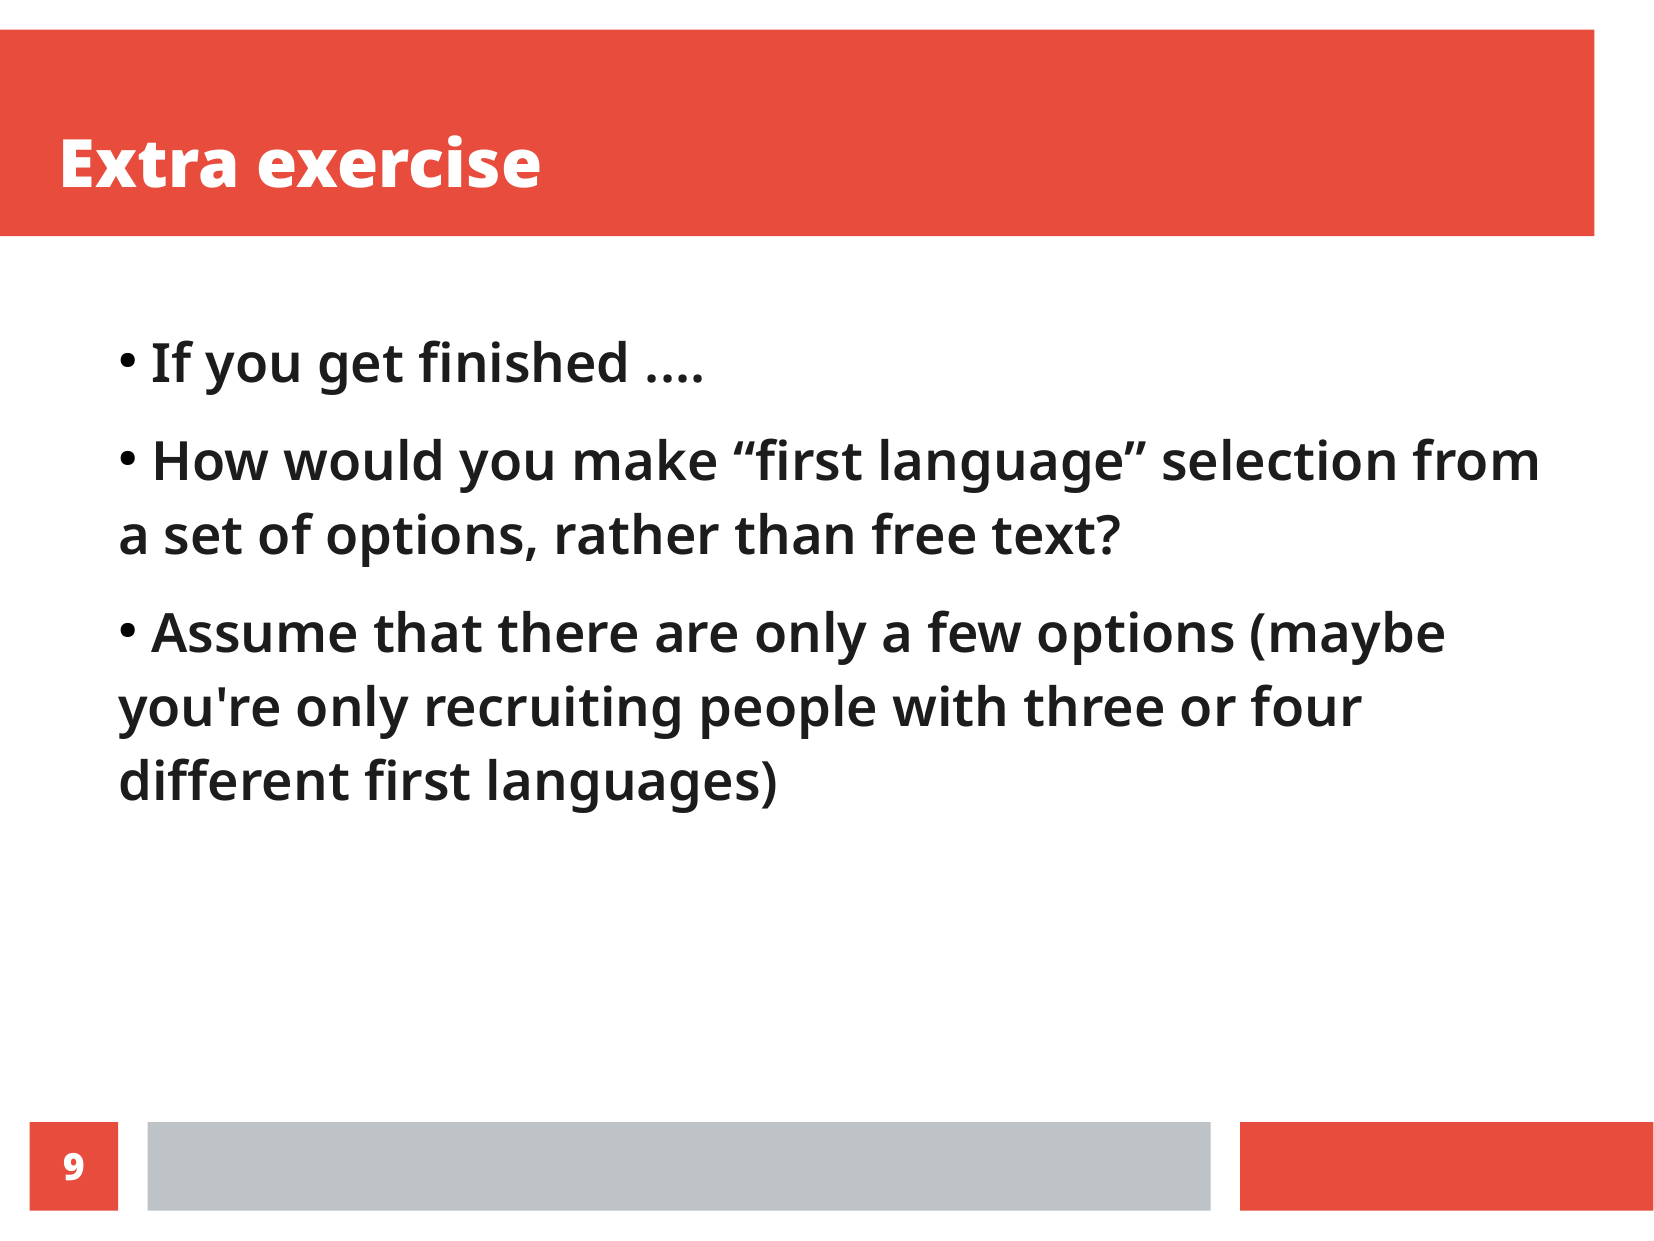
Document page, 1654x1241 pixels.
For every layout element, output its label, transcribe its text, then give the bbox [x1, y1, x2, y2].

title Extra exercise [59, 59, 1595, 207]
list If you get finished .... How would you make “first language” selection from a set of options, rather than free text? Assume that there are only a few options (maybe you're only recruiting people with three or four different first languages) [59, 324, 1565, 1093]
